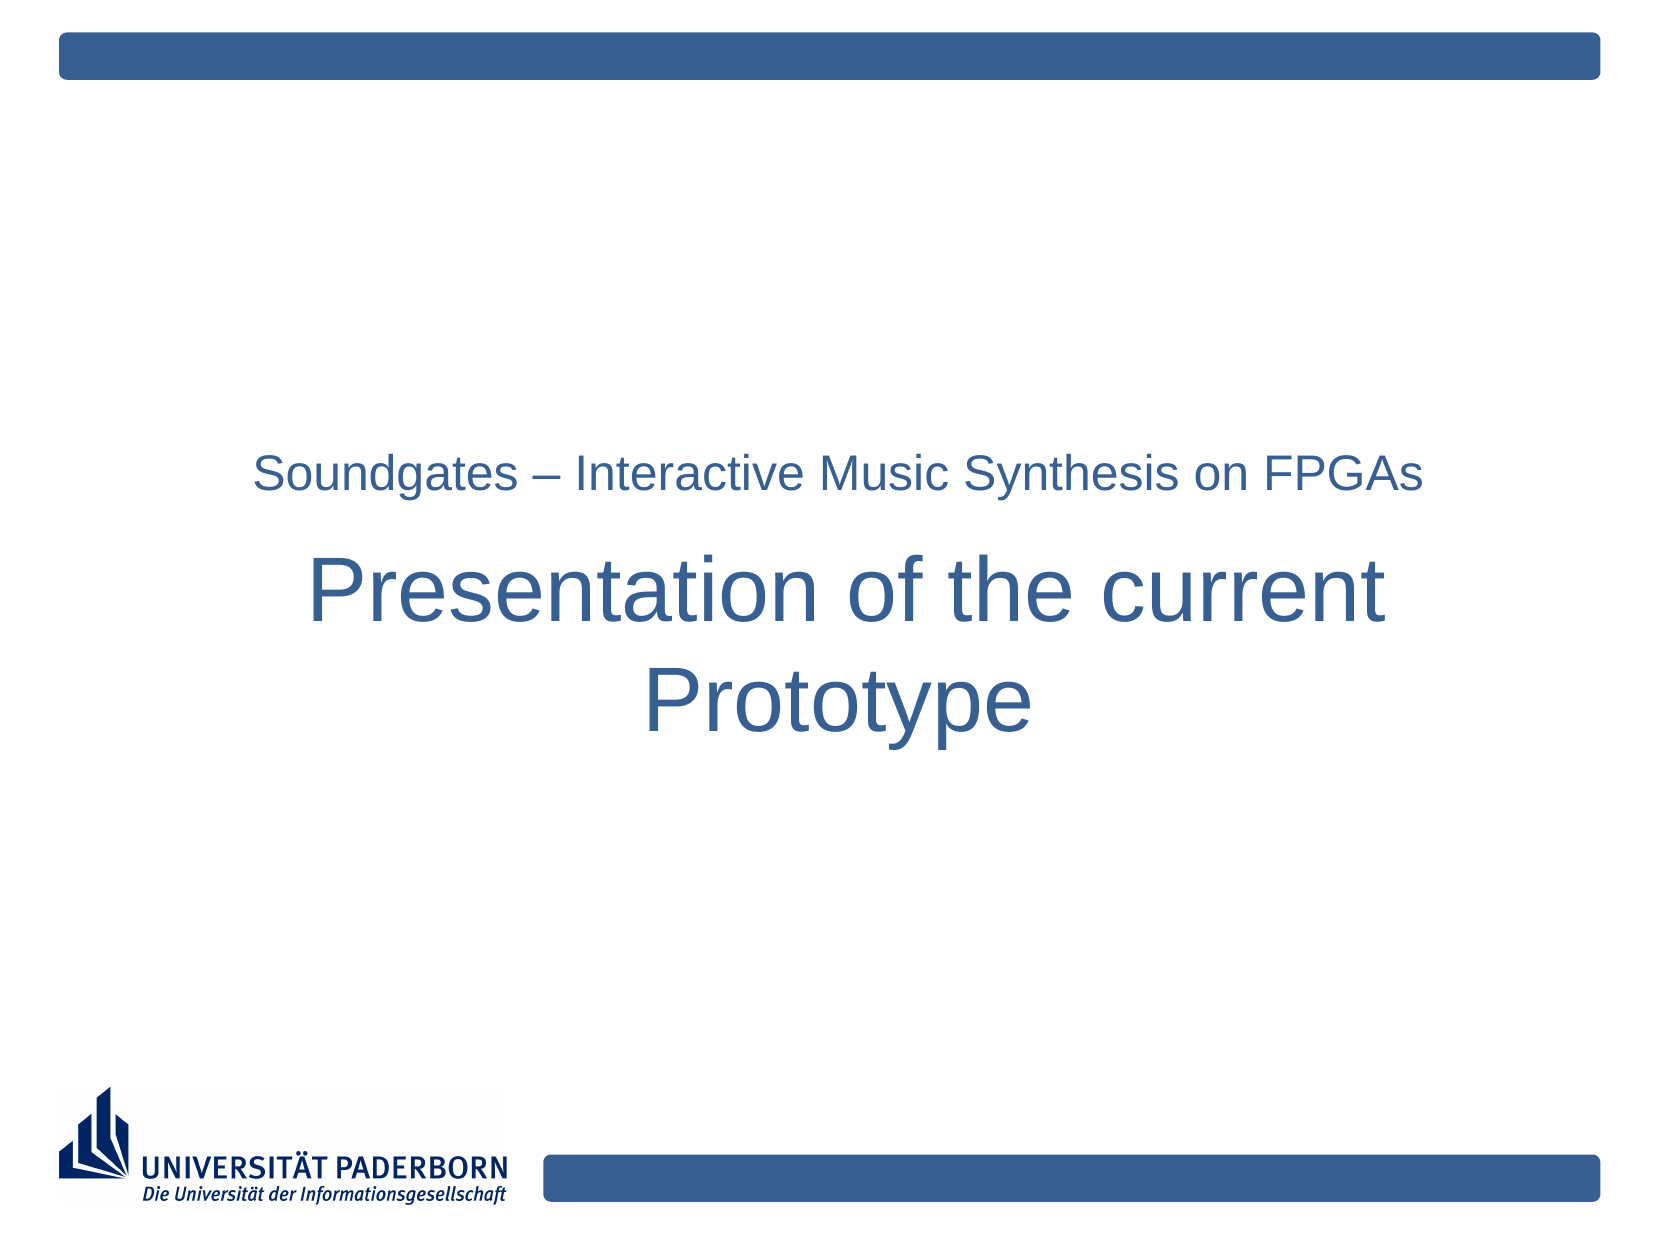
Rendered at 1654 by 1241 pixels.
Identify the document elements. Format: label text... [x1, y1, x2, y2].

picture [59, 1086, 507, 1205]
subtitle Soundgates – Interactive Music Synthesis on FPGAs Presentation of the current Prototype [82, 82, 1595, 1087]
